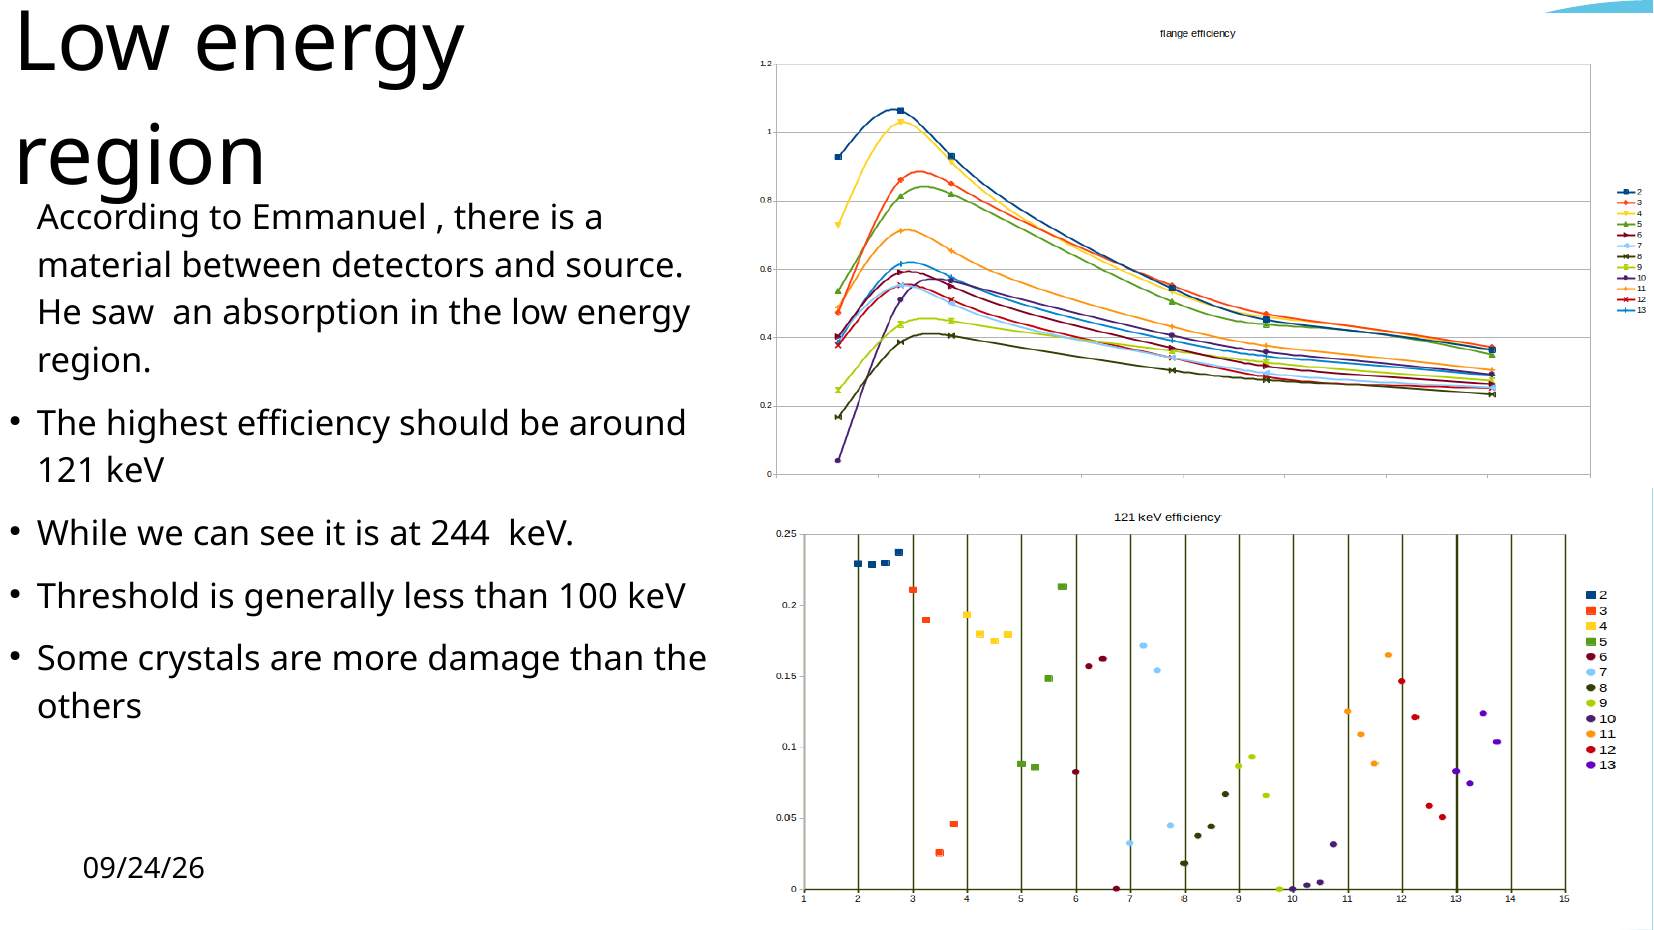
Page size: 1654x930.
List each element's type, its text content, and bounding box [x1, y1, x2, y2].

picture [742, 13, 1653, 930]
list According to Emmanuel , there is a material between detectors and source. He saw an absorption in the low energy region. The highest efficiency should be around 121 keV While we can see it is at 244 keV. Threshold is generally less than 100 keV Some crystals are more damage than the others [0, 192, 726, 732]
title Low energy region [13, 0, 726, 192]
